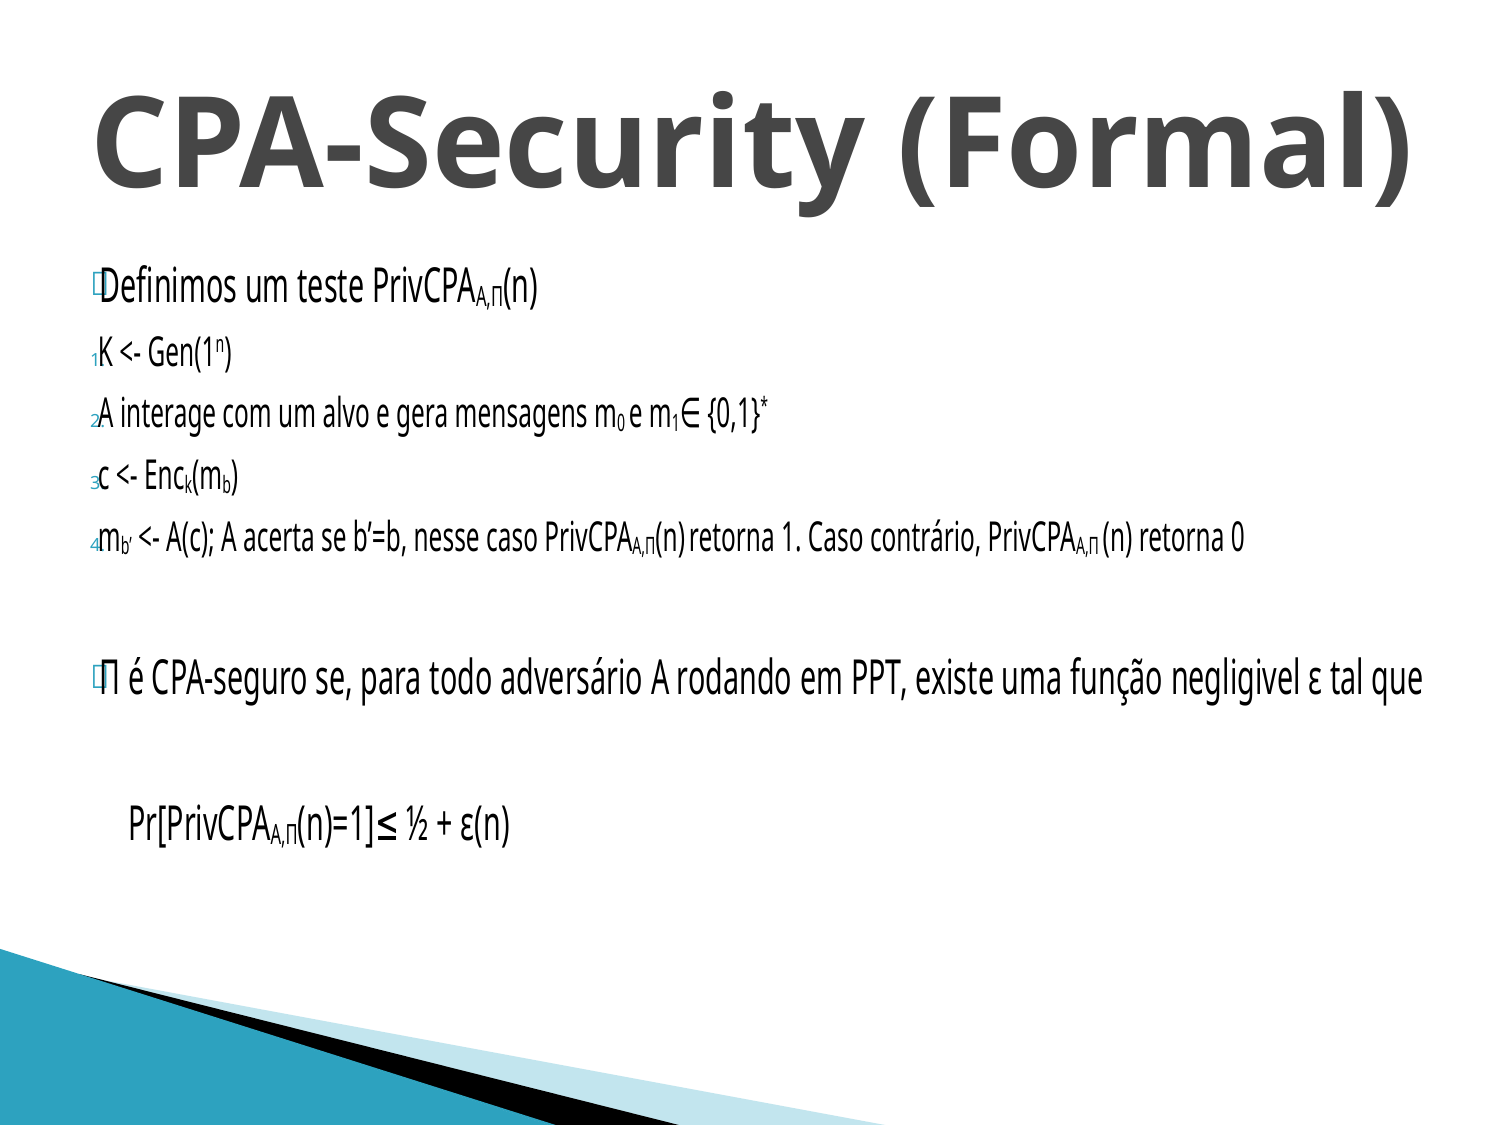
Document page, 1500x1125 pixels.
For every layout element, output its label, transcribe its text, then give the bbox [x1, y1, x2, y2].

title CPA-Security (Formal) [75, 45, 1426, 233]
list Definimos um teste PrivCPAA,Π(n) K <- Gen(1n) A interage com um alvo e gera mensagens m0 e m1∈ {0,1}* c <- Enck(mb) mb’ <- A(c); A acerta se b’=b, nesse caso PrivCPAA,Π(n) retorna 1. Caso contrário, PrivCPAA,Π (n) retorna 0 Π é CPA-seguro se, para todo adversário A rodando em PPT, existe uma função negligivel ε tal que Pr[PrivCPAA,Π(n)=1]≤ ½ + ε(n) [75, 243, 1426, 986]
